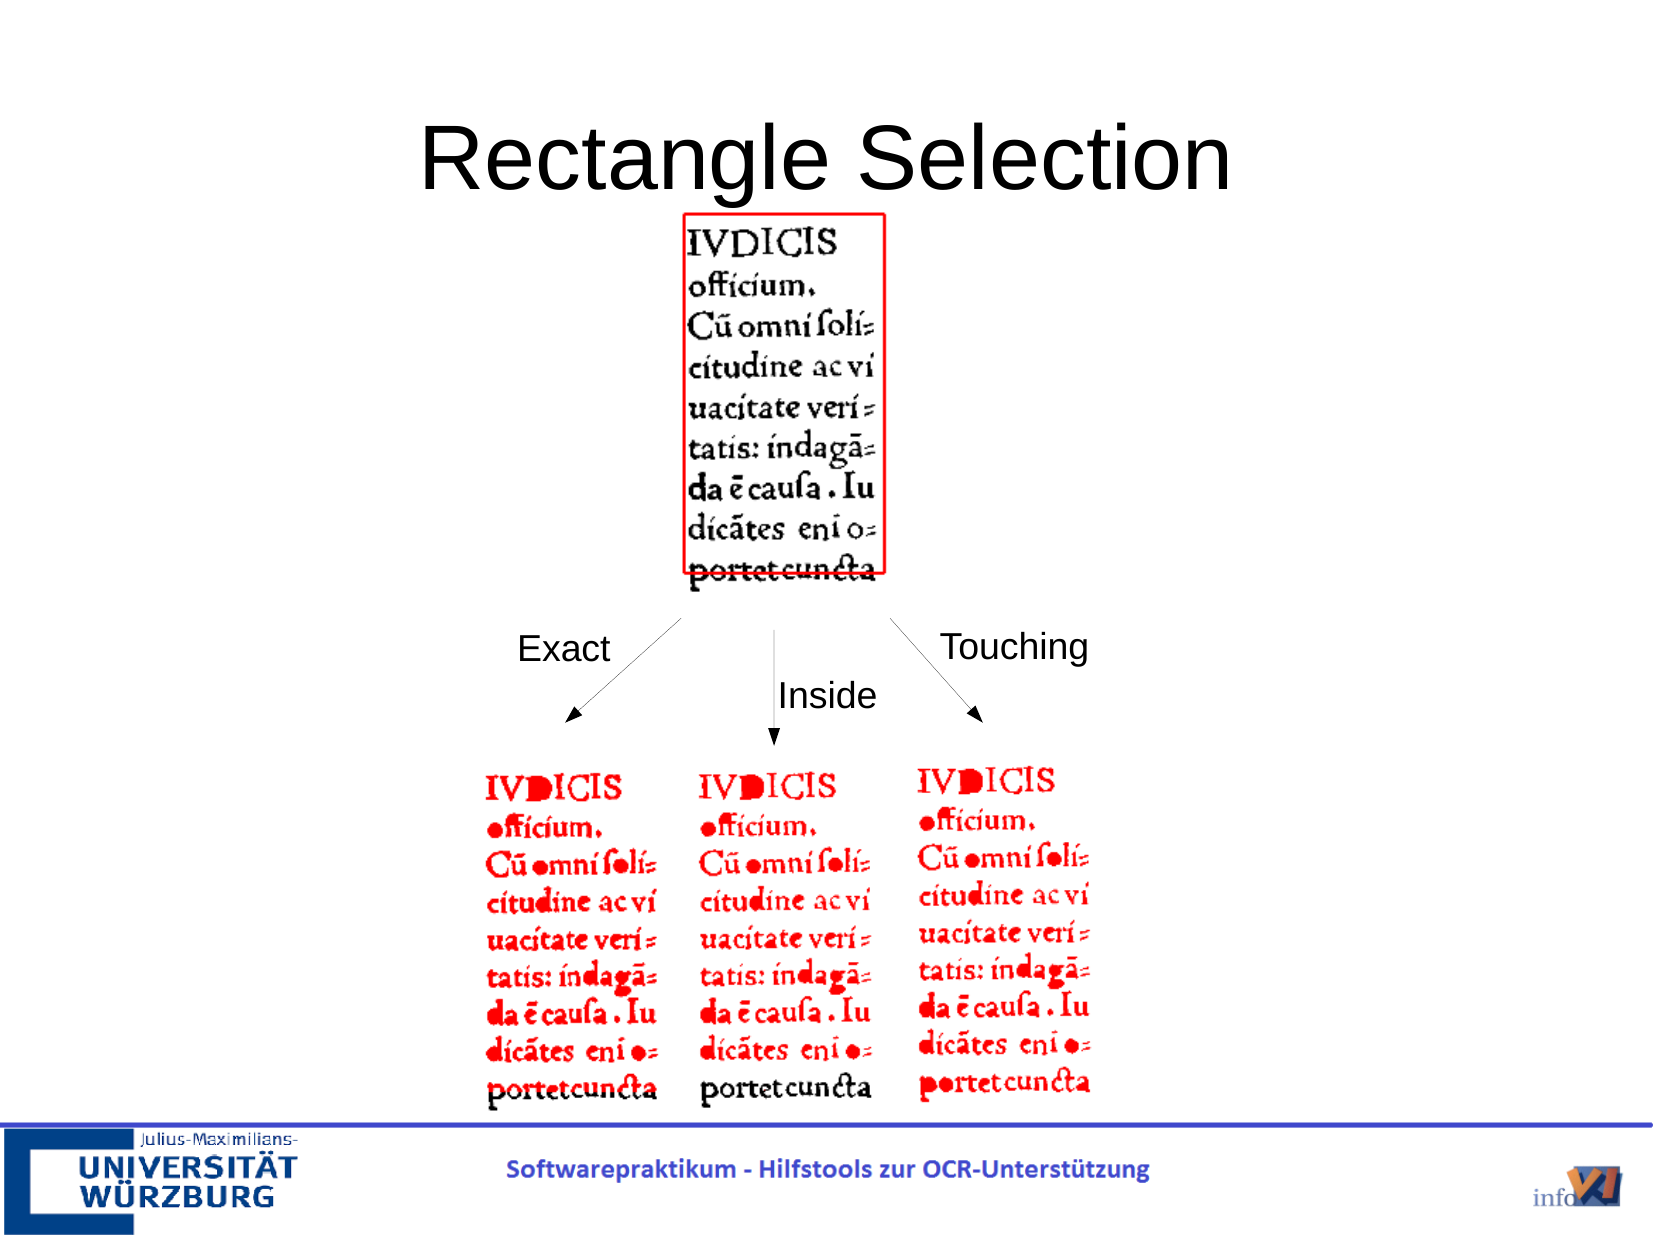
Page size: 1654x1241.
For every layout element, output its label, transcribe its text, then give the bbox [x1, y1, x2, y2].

text_box Exact [502, 620, 626, 688]
text_box Touching [924, 618, 1105, 676]
title Rectangle Selection [82, 49, 1571, 257]
text_box Inside [762, 666, 893, 724]
picture [472, 745, 1124, 1123]
picture [669, 257, 894, 596]
